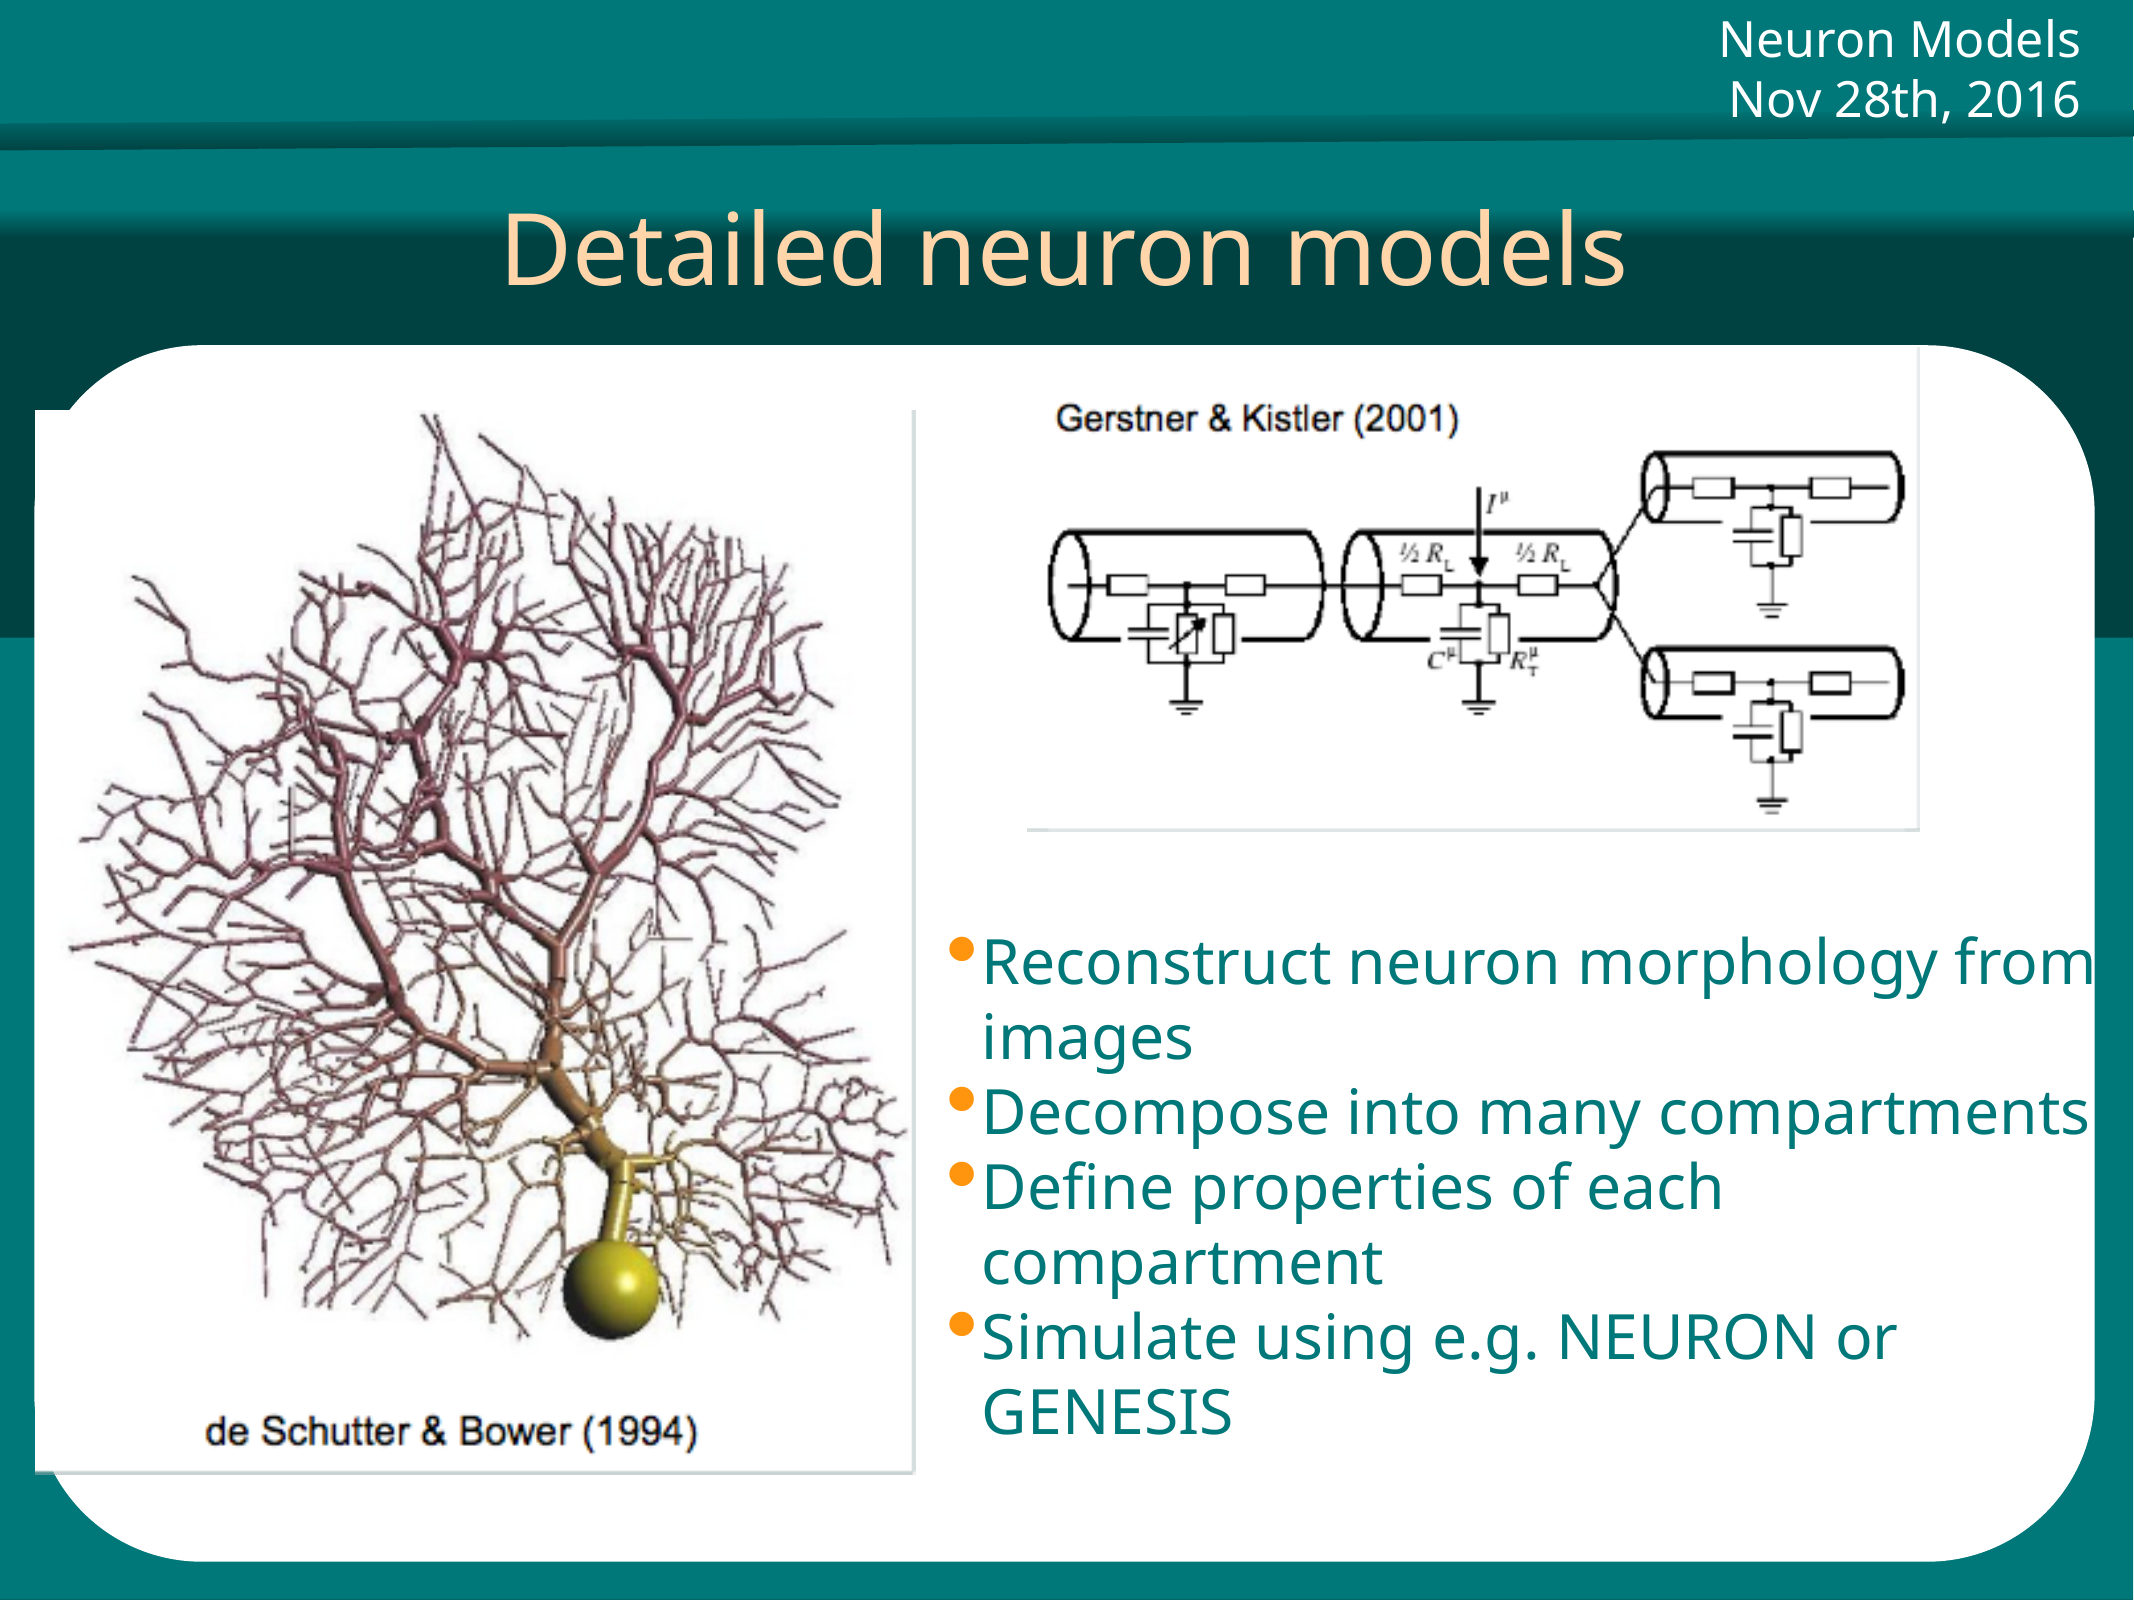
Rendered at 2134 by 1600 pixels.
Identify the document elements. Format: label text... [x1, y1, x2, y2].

text_box Detailed neuron models [32, 153, 2097, 337]
picture [1027, 347, 1920, 832]
picture [35, 410, 916, 1475]
text_box Reconstruct neuron morphology from images Decompose into many compartments Define properties of each compartment Simulate using e.g. NEURON or GENESIS [938, 849, 2109, 1521]
text_box Neuron Models Nov 28th, 2016 [443, 1, 2090, 135]
